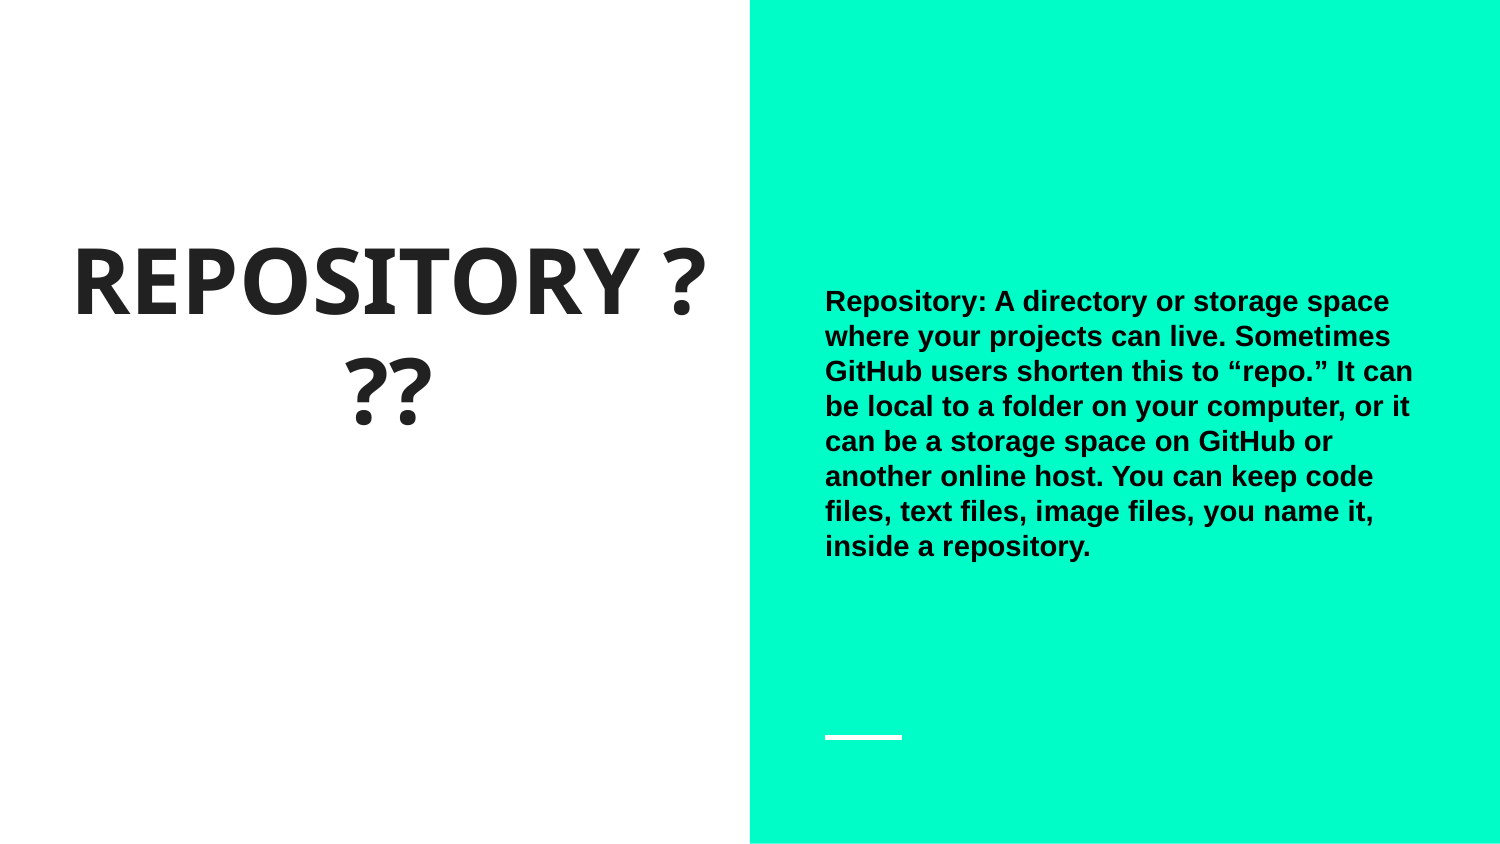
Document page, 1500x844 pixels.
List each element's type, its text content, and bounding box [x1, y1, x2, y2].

title REPOSITORY ??? [43, 177, 736, 458]
list Repository: A directory or storage space where your projects can live. Sometimes GitHub users shorten this to “repo.” It can be local to a folder on your computer, or it can be a storage space on GitHub or another online host. You can keep code files, text files, image files, you name it, inside a repository. [810, 118, 1440, 725]
